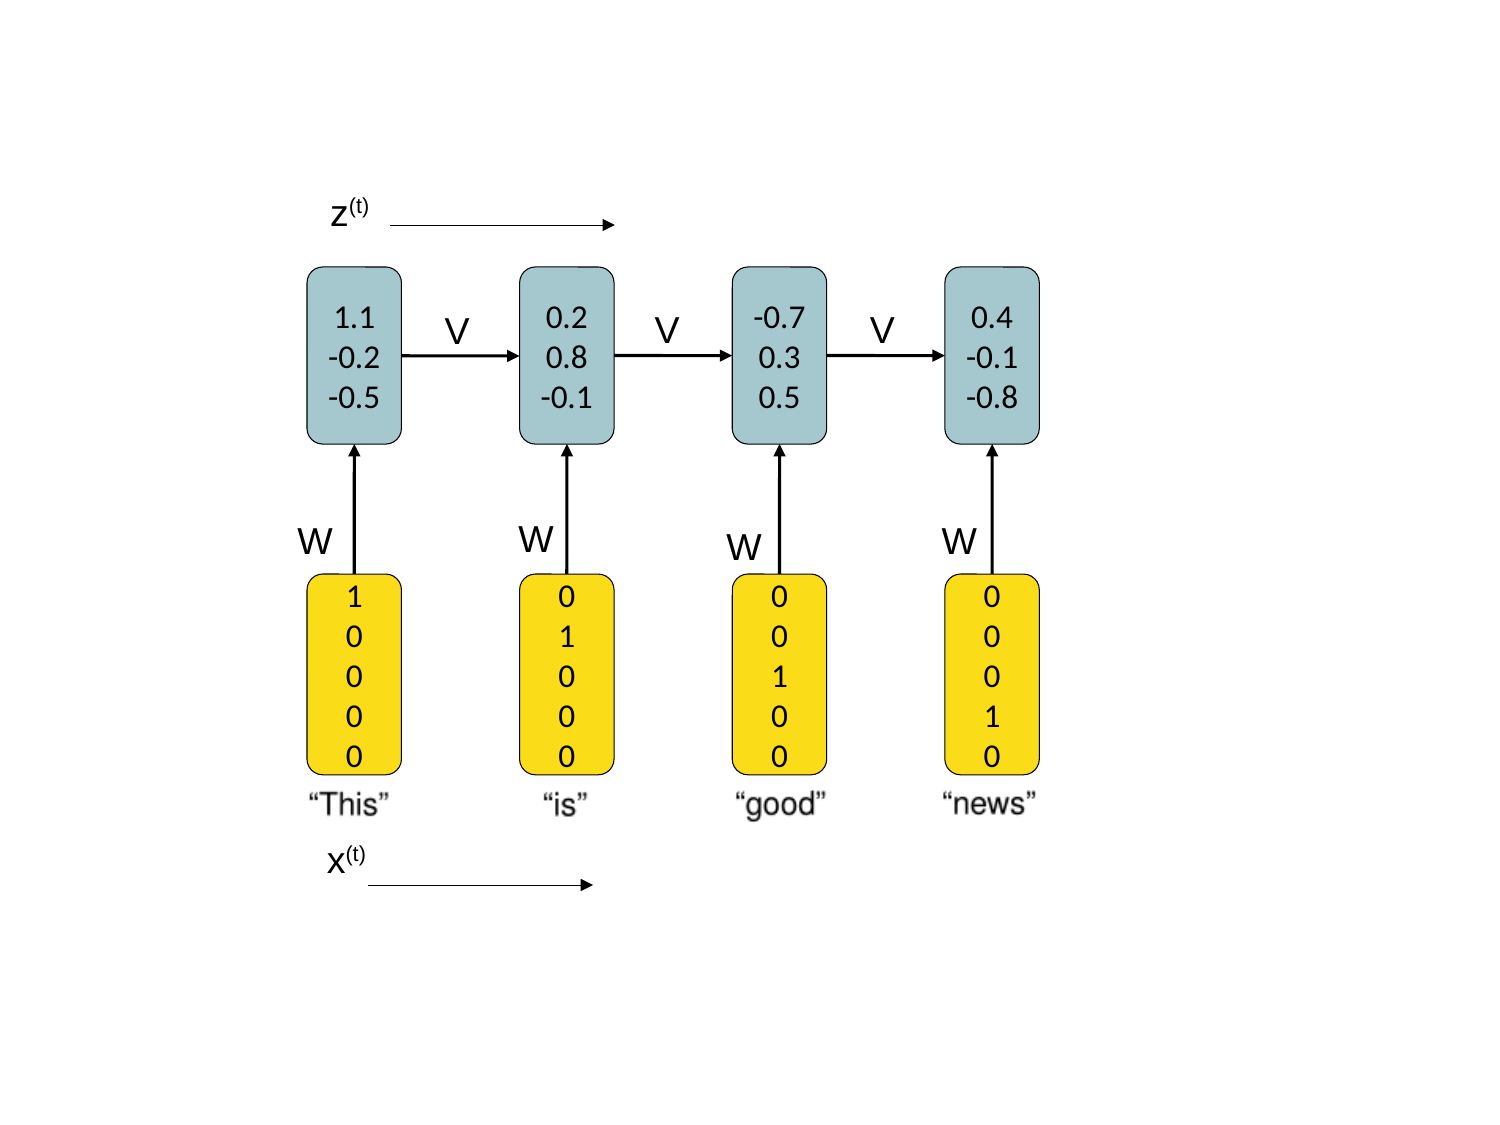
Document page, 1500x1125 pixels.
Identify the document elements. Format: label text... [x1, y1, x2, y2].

text_box W [926, 509, 993, 567]
text_box 0 0 1 0 0 [732, 574, 827, 775]
text_box W [711, 515, 777, 573]
text_box z(t) [315, 184, 385, 242]
text_box V [639, 298, 705, 356]
text_box 0 0 0 1 0 [944, 574, 1040, 775]
picture [732, 786, 831, 825]
picture [538, 786, 591, 820]
text_box x(t) [312, 828, 405, 886]
text_box 0.2 0.8 -0.1 [519, 266, 615, 445]
picture [939, 786, 1040, 821]
text_box W [282, 509, 348, 567]
text_box W [503, 507, 569, 573]
text_box V [855, 298, 921, 356]
text_box 0 1 0 0 0 [519, 574, 615, 775]
text_box -0.7 0.3 0.5 [732, 266, 827, 445]
text_box 1.1 -0.2 -0.5 [306, 266, 402, 445]
picture [307, 786, 395, 821]
text_box V [429, 299, 495, 357]
text_box 1 0 0 0 0 [306, 574, 402, 775]
text_box 0.4 -0.1 -0.8 [944, 266, 1040, 445]
